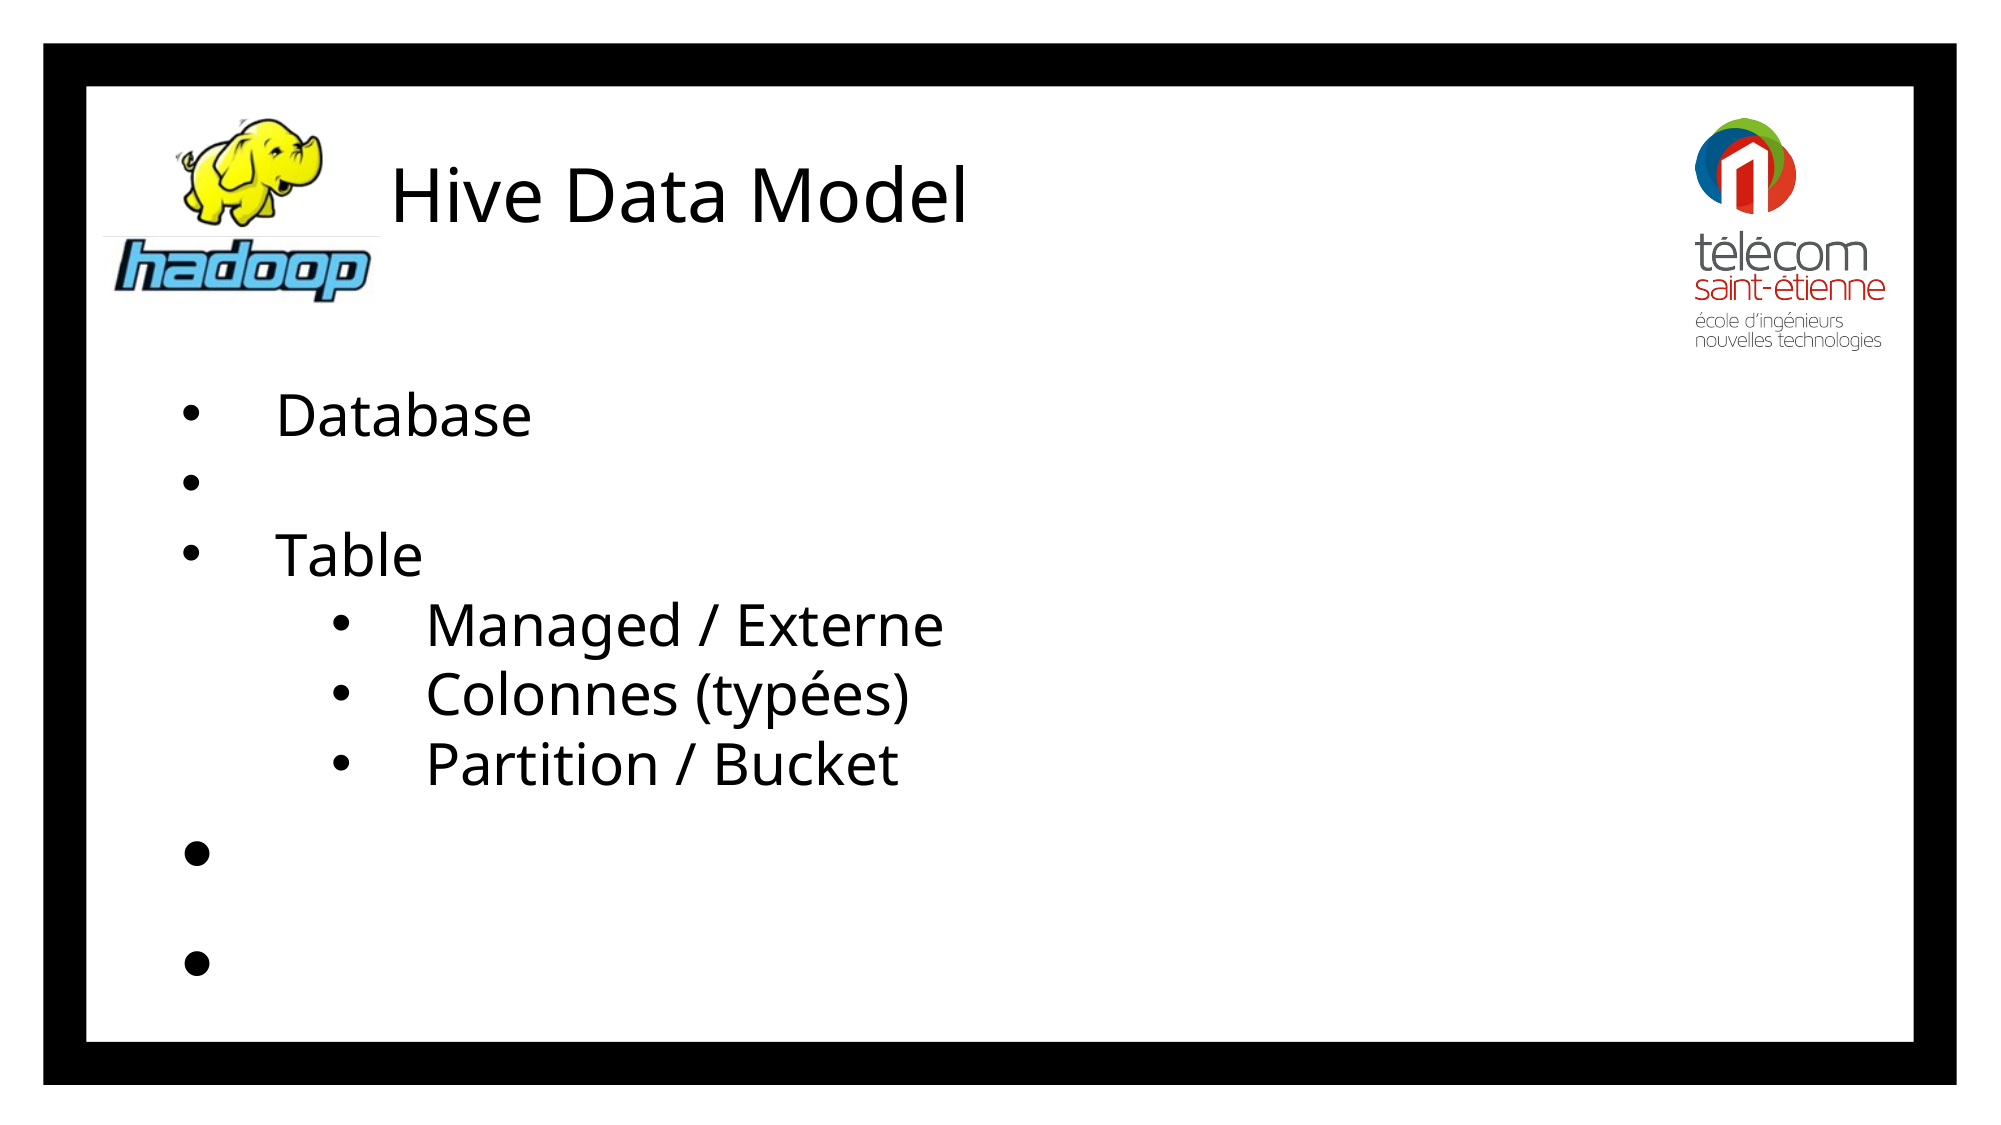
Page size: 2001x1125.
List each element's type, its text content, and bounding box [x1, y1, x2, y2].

picture [1695, 118, 1885, 351]
picture [1715, 134, 1730, 138]
title Hive Data Model [380, 138, 1849, 304]
picture [103, 118, 380, 305]
text_box Database Table Managed / Externe Colonnes (typées) Partition / Bucket [166, 370, 1785, 1077]
